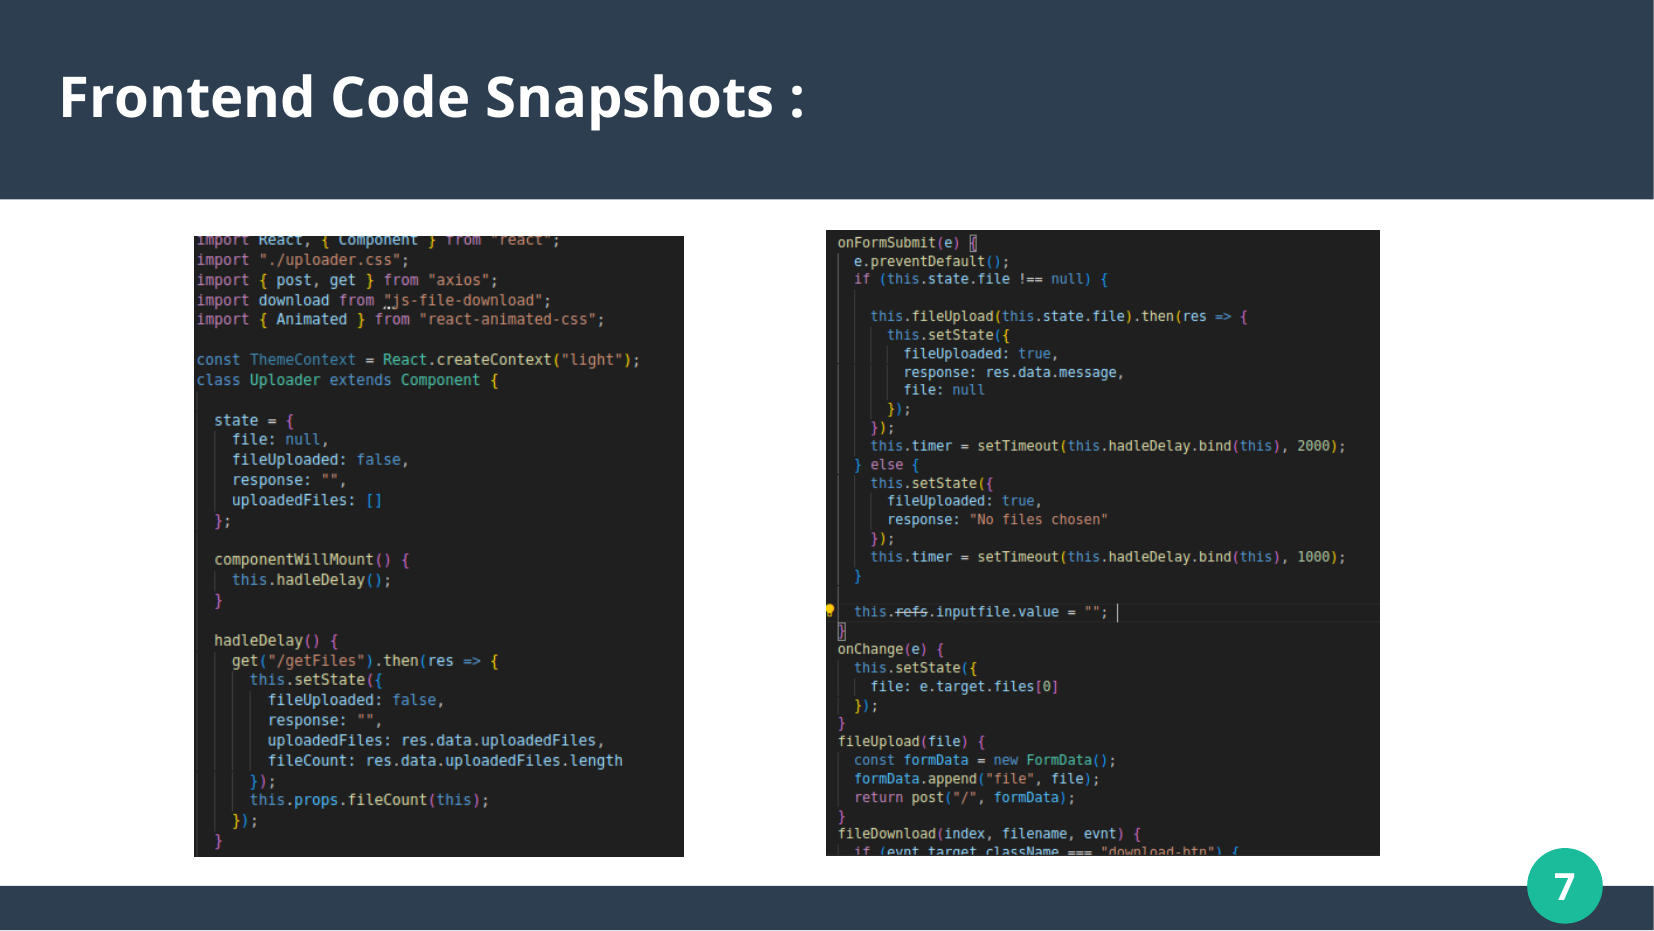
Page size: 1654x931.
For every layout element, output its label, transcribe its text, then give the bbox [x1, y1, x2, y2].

picture [826, 230, 1380, 856]
title Frontend Code Snapshots : [59, 37, 1595, 156]
picture [194, 236, 684, 857]
